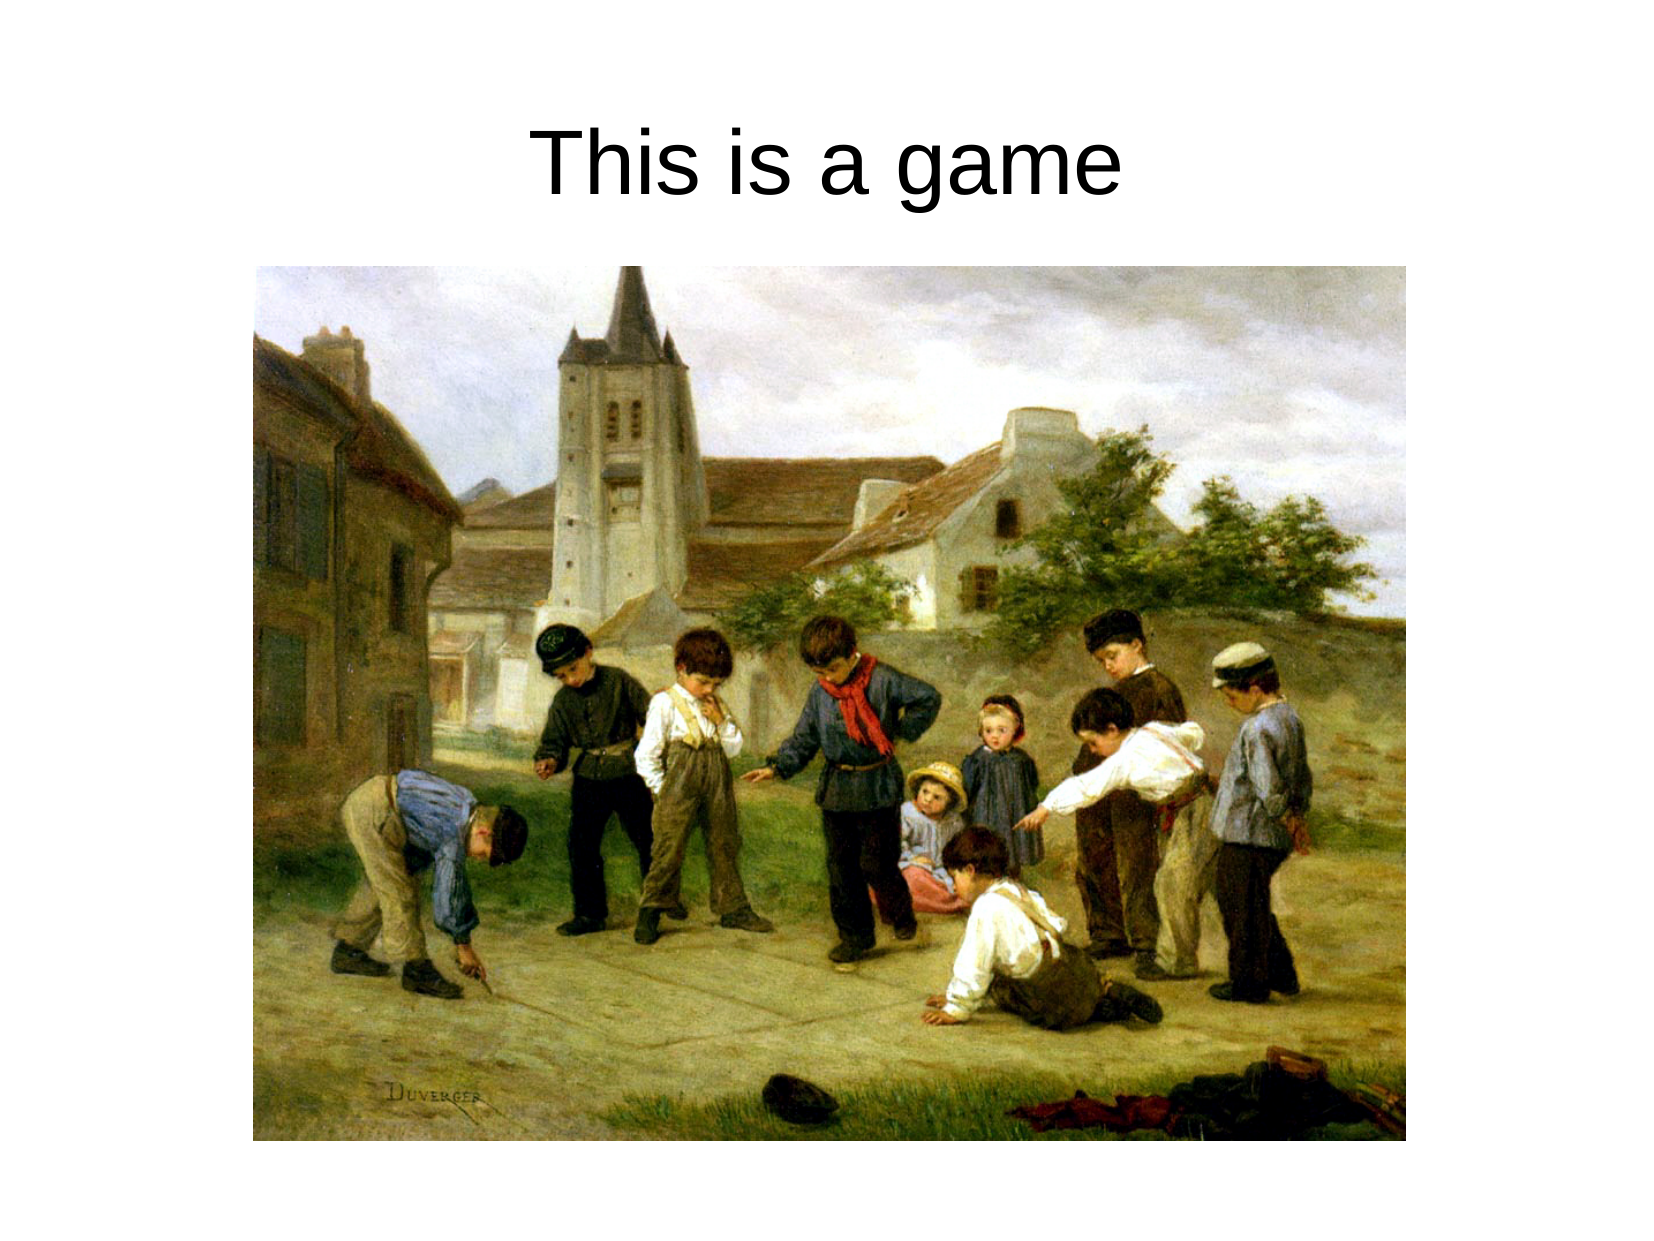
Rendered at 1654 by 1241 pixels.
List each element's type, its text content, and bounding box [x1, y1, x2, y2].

title This is a game [82, 59, 1571, 267]
picture [253, 266, 1406, 1141]
